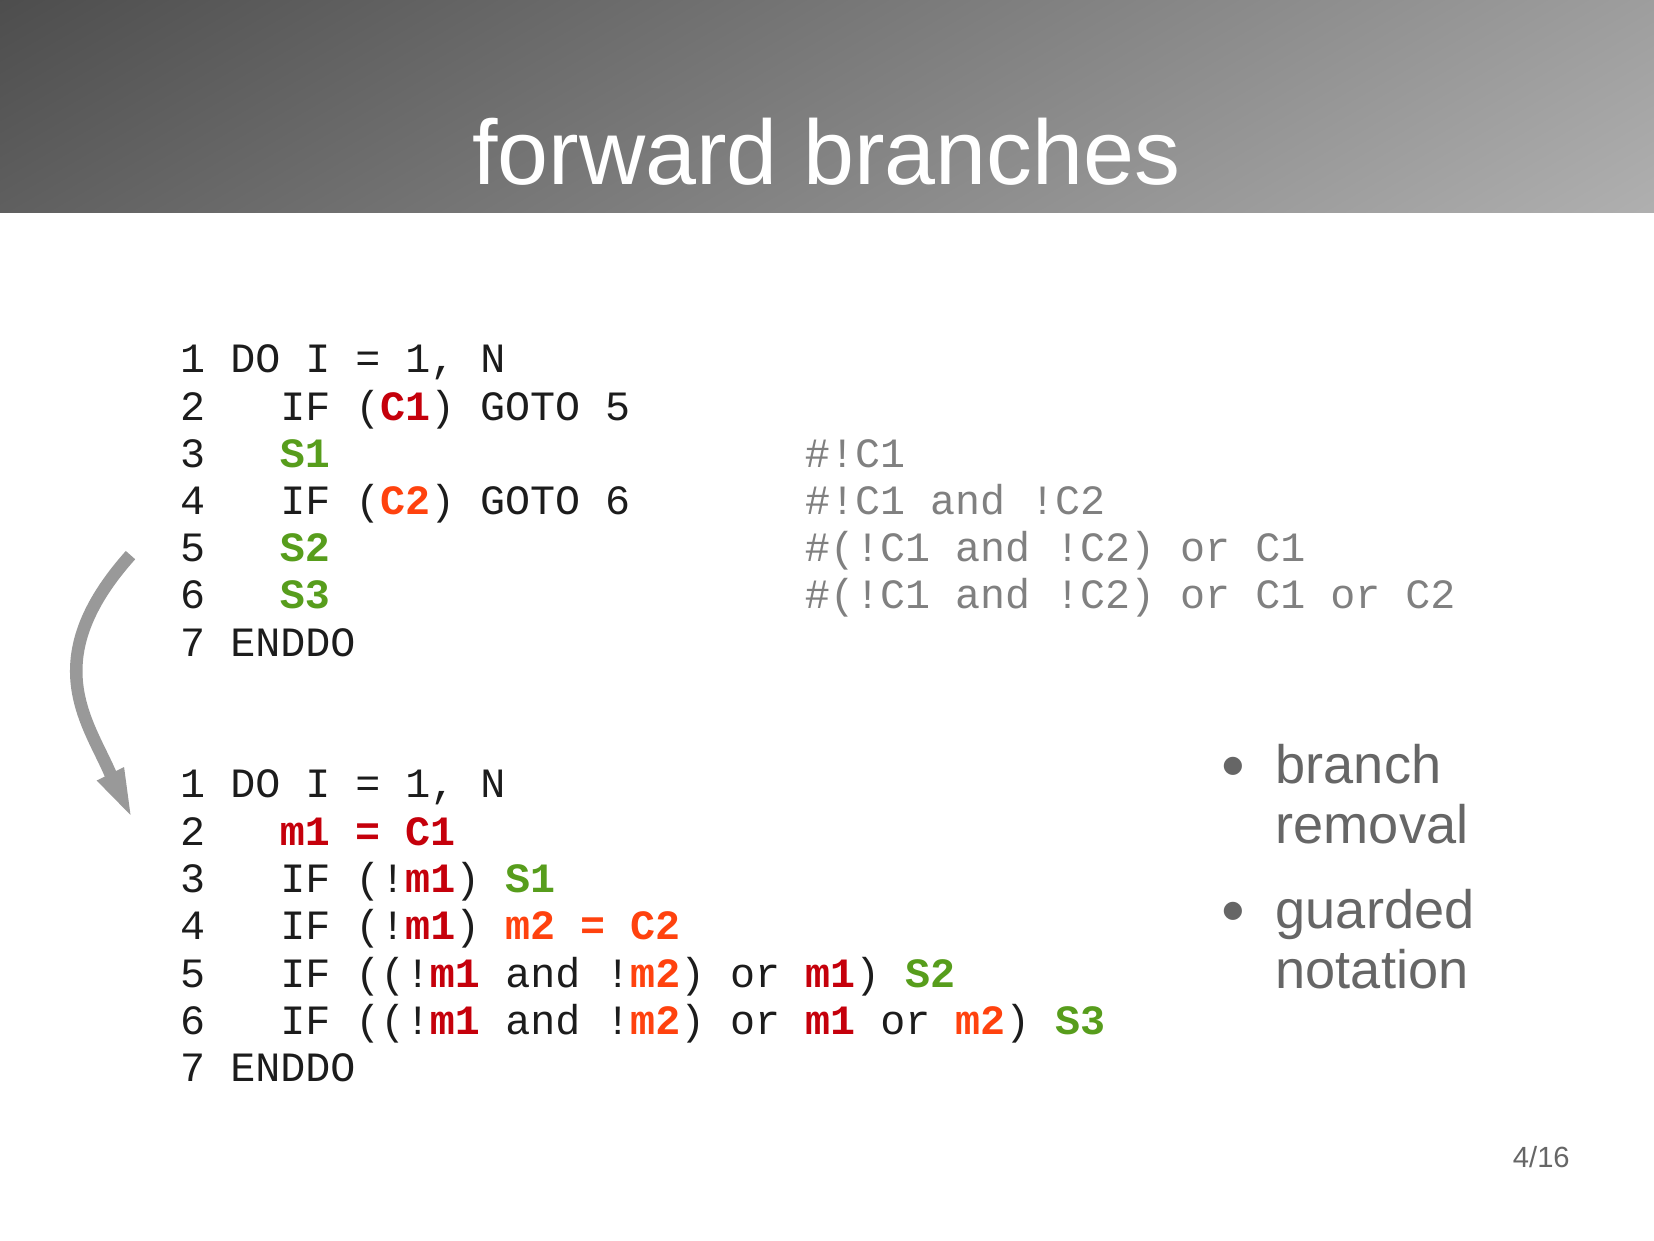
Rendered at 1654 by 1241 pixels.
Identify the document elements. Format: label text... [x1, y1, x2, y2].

text_box <číslo>/16 [1346, 1133, 1654, 1182]
title forward branches [82, 49, 1571, 257]
text_box 1 DO I = 1, N 2 IF (C1) GOTO 5 3 S1 #!C1 4 IF (C2) GOTO 6 #!C1 and !C2 5 S2 #(!C1 and !C2) or C1 6 S3 #(!C1 and !C2) or C1 or C2 7 ENDDO 1 DO I = 1, N 2 m1 = C1 3 IF (!m1) S1 4 IF (!m1) m2 = C2 5 IF ((!m1 and !m2) or m1) S2 6 IF ((!m1 and !m2) or m1 or m2) S3 7 ENDDO [165, 330, 1571, 1193]
text_box [0, 0, 1654, 213]
